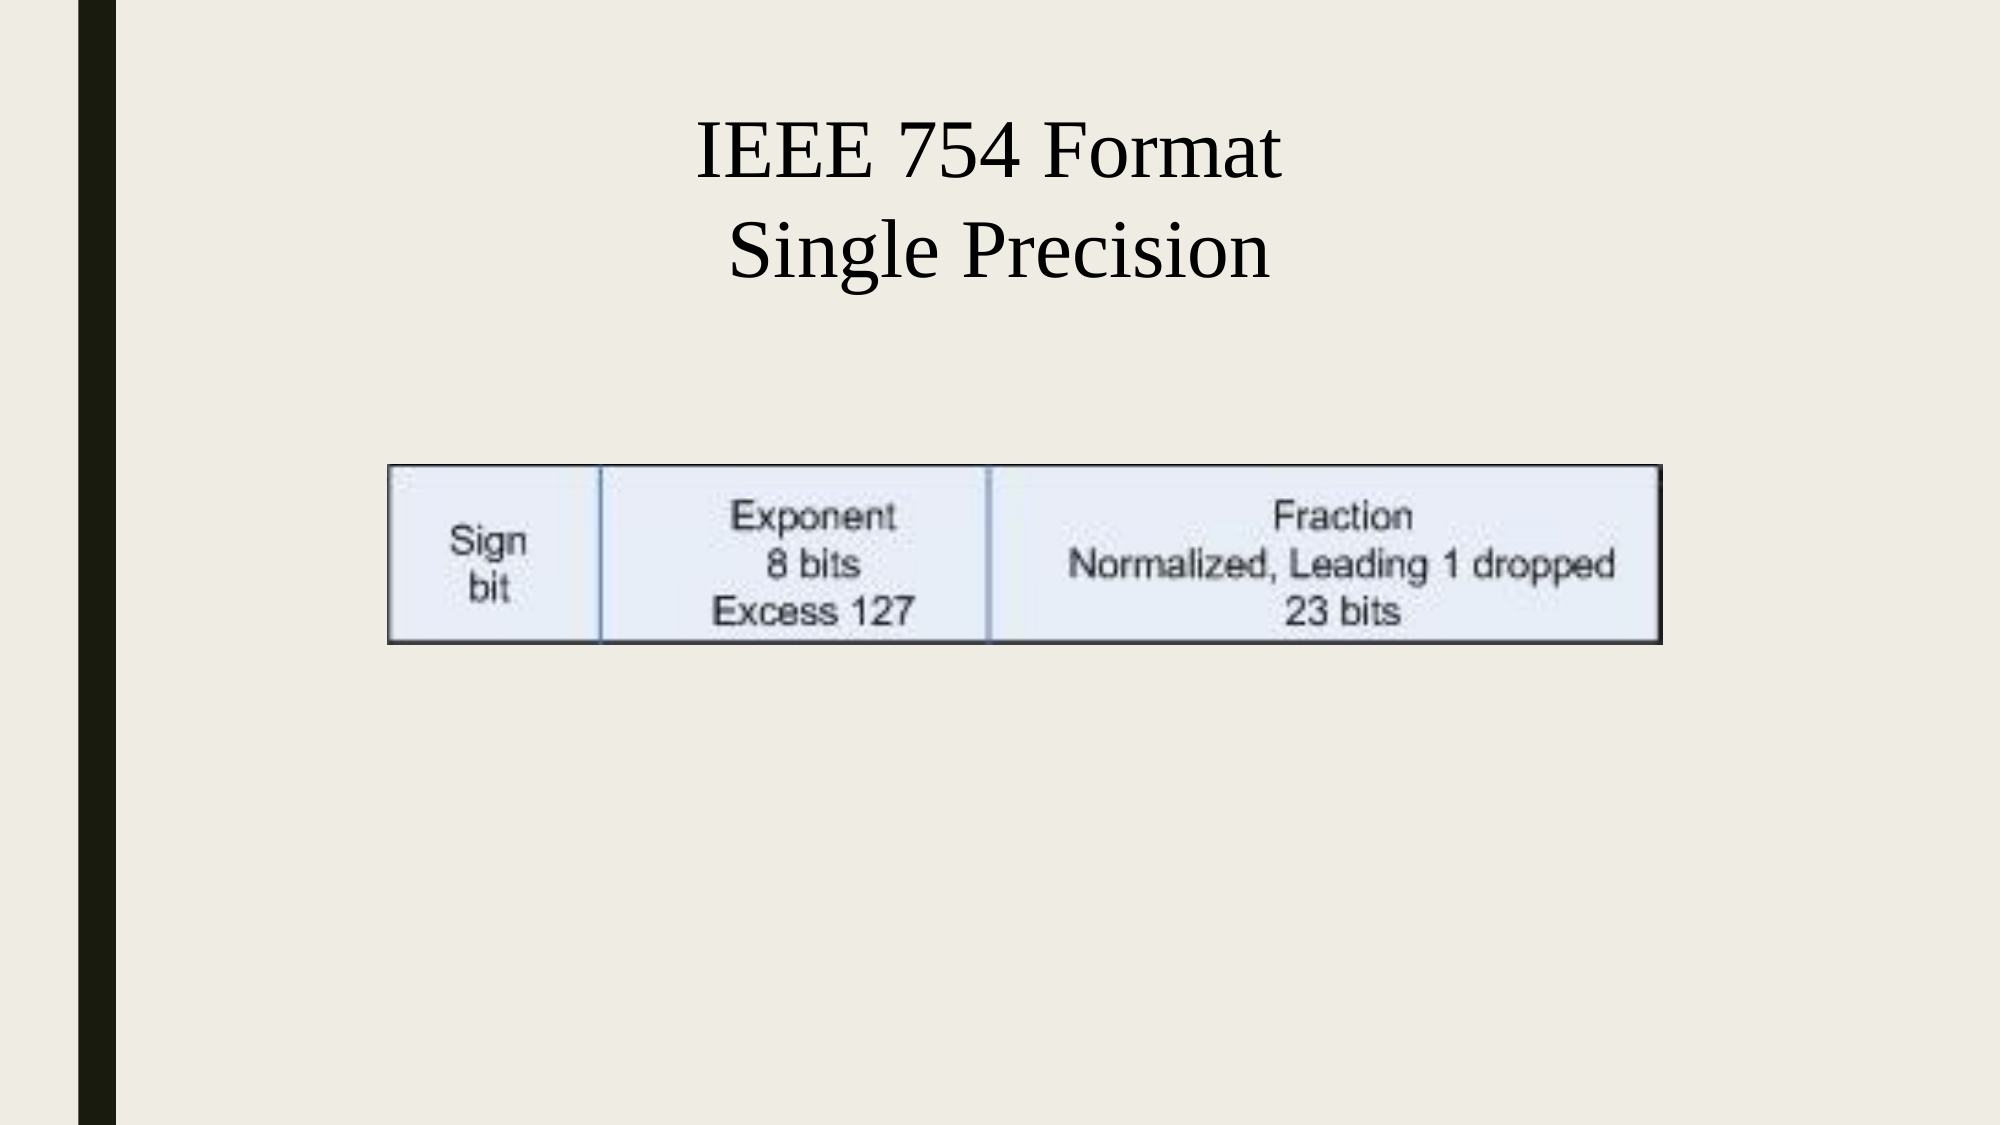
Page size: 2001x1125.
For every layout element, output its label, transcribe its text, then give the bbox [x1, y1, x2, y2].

text_box IEEE 754 Format Single Precision [362, 99, 1638, 288]
picture [387, 464, 1663, 645]
